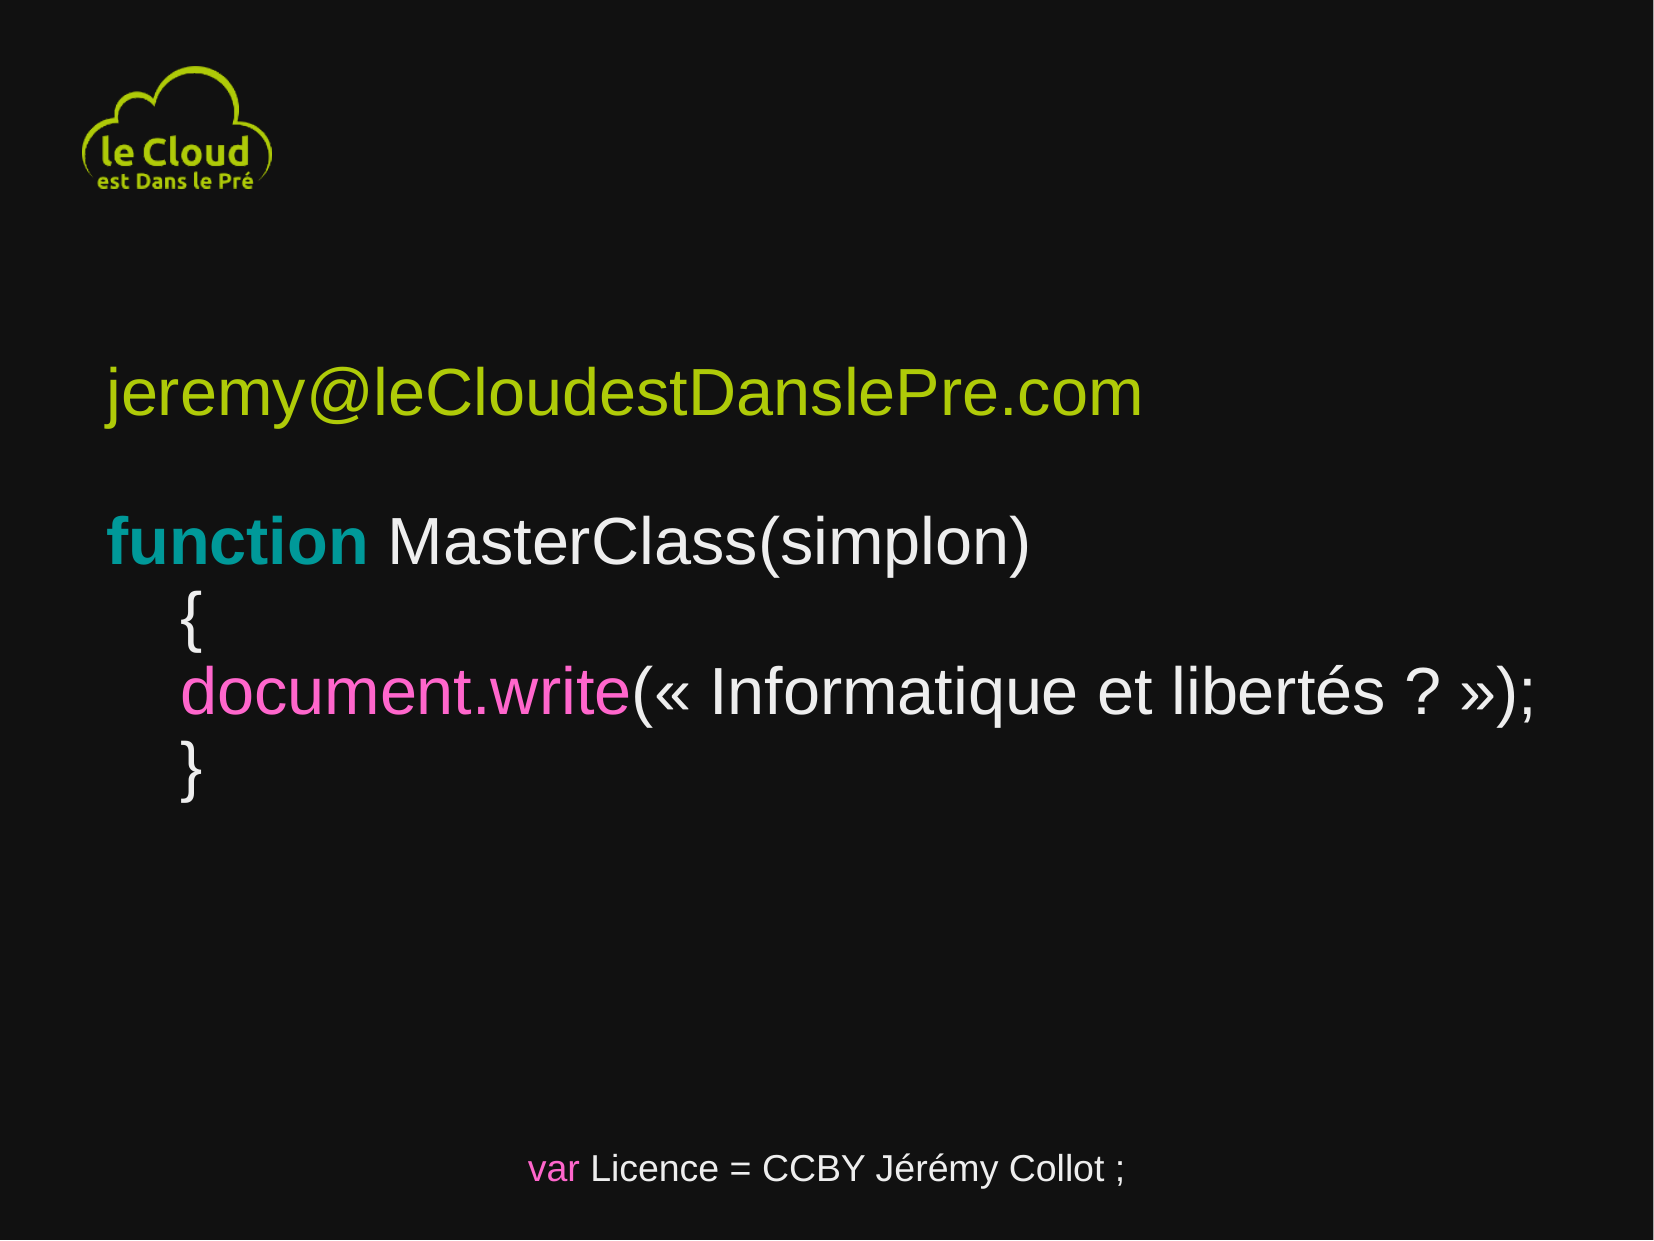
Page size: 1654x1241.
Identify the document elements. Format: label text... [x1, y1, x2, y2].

picture [82, 66, 272, 189]
title var Licence = CCBY Jérémy Collot ; [82, 1133, 1571, 1203]
title jeremy@leCloudestDanslePre.com function MasterClass(simplon) { document.write(« Informatique et libertés ? »); } [106, 47, 1571, 1111]
